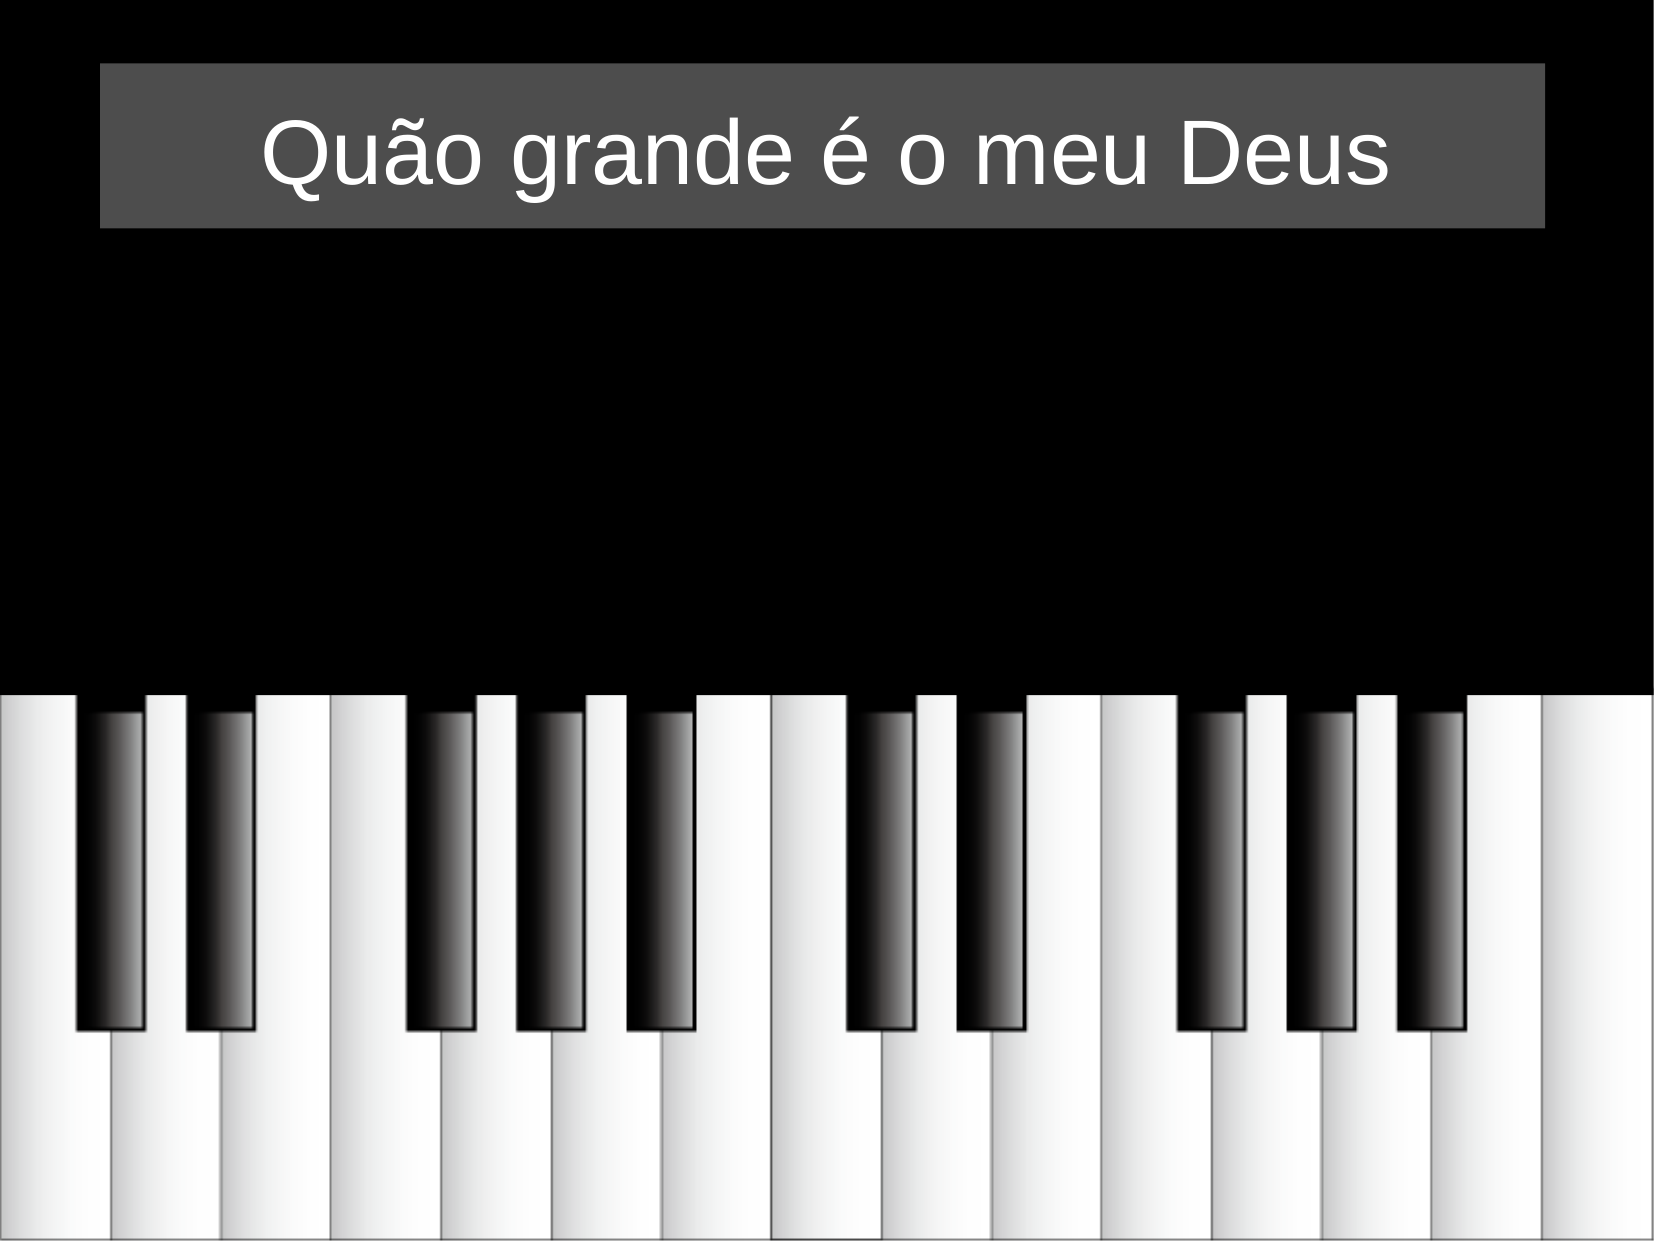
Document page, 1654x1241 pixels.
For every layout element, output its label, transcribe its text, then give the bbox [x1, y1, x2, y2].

title Quão grande é o meu Deus [82, 49, 1571, 257]
picture [0, 696, 1654, 1241]
